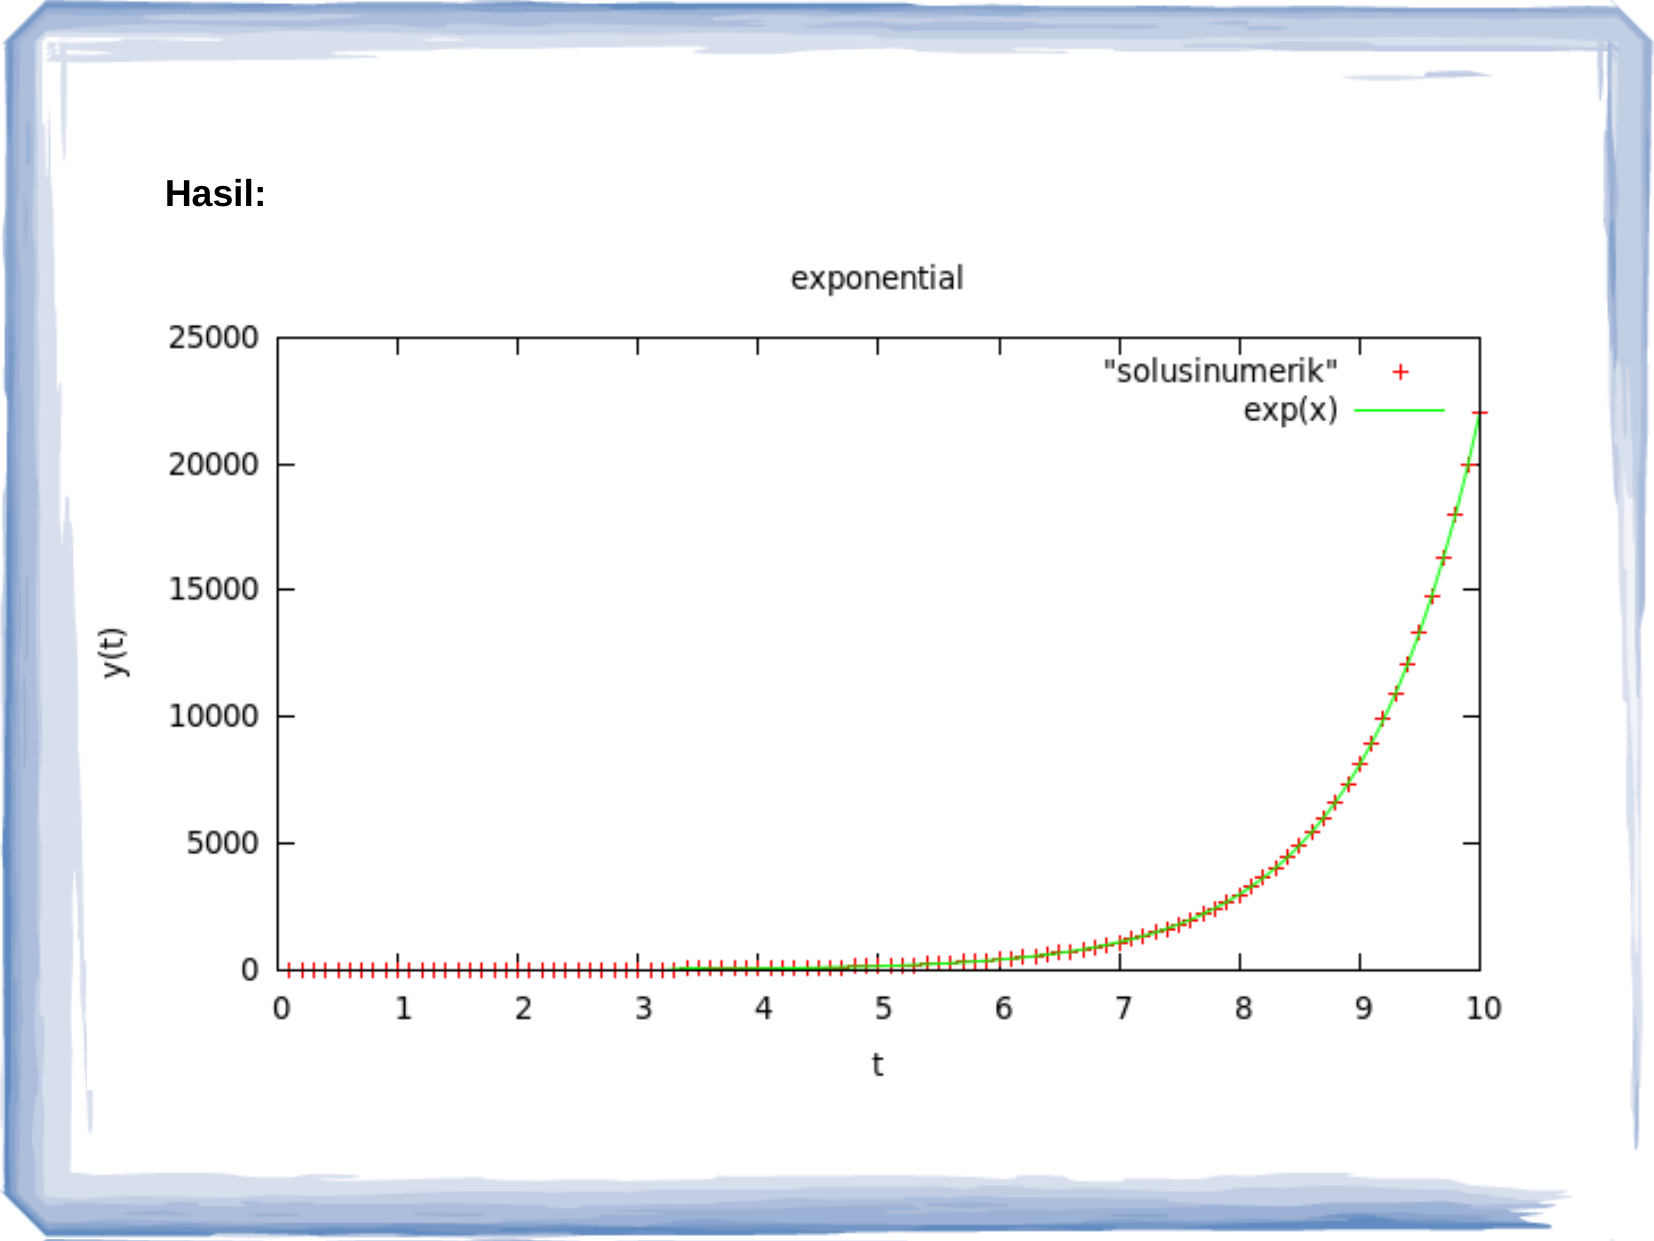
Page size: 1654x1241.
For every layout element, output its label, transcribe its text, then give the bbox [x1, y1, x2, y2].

text_box Hasil: [150, 165, 436, 222]
picture [0, 0, 1654, 1241]
